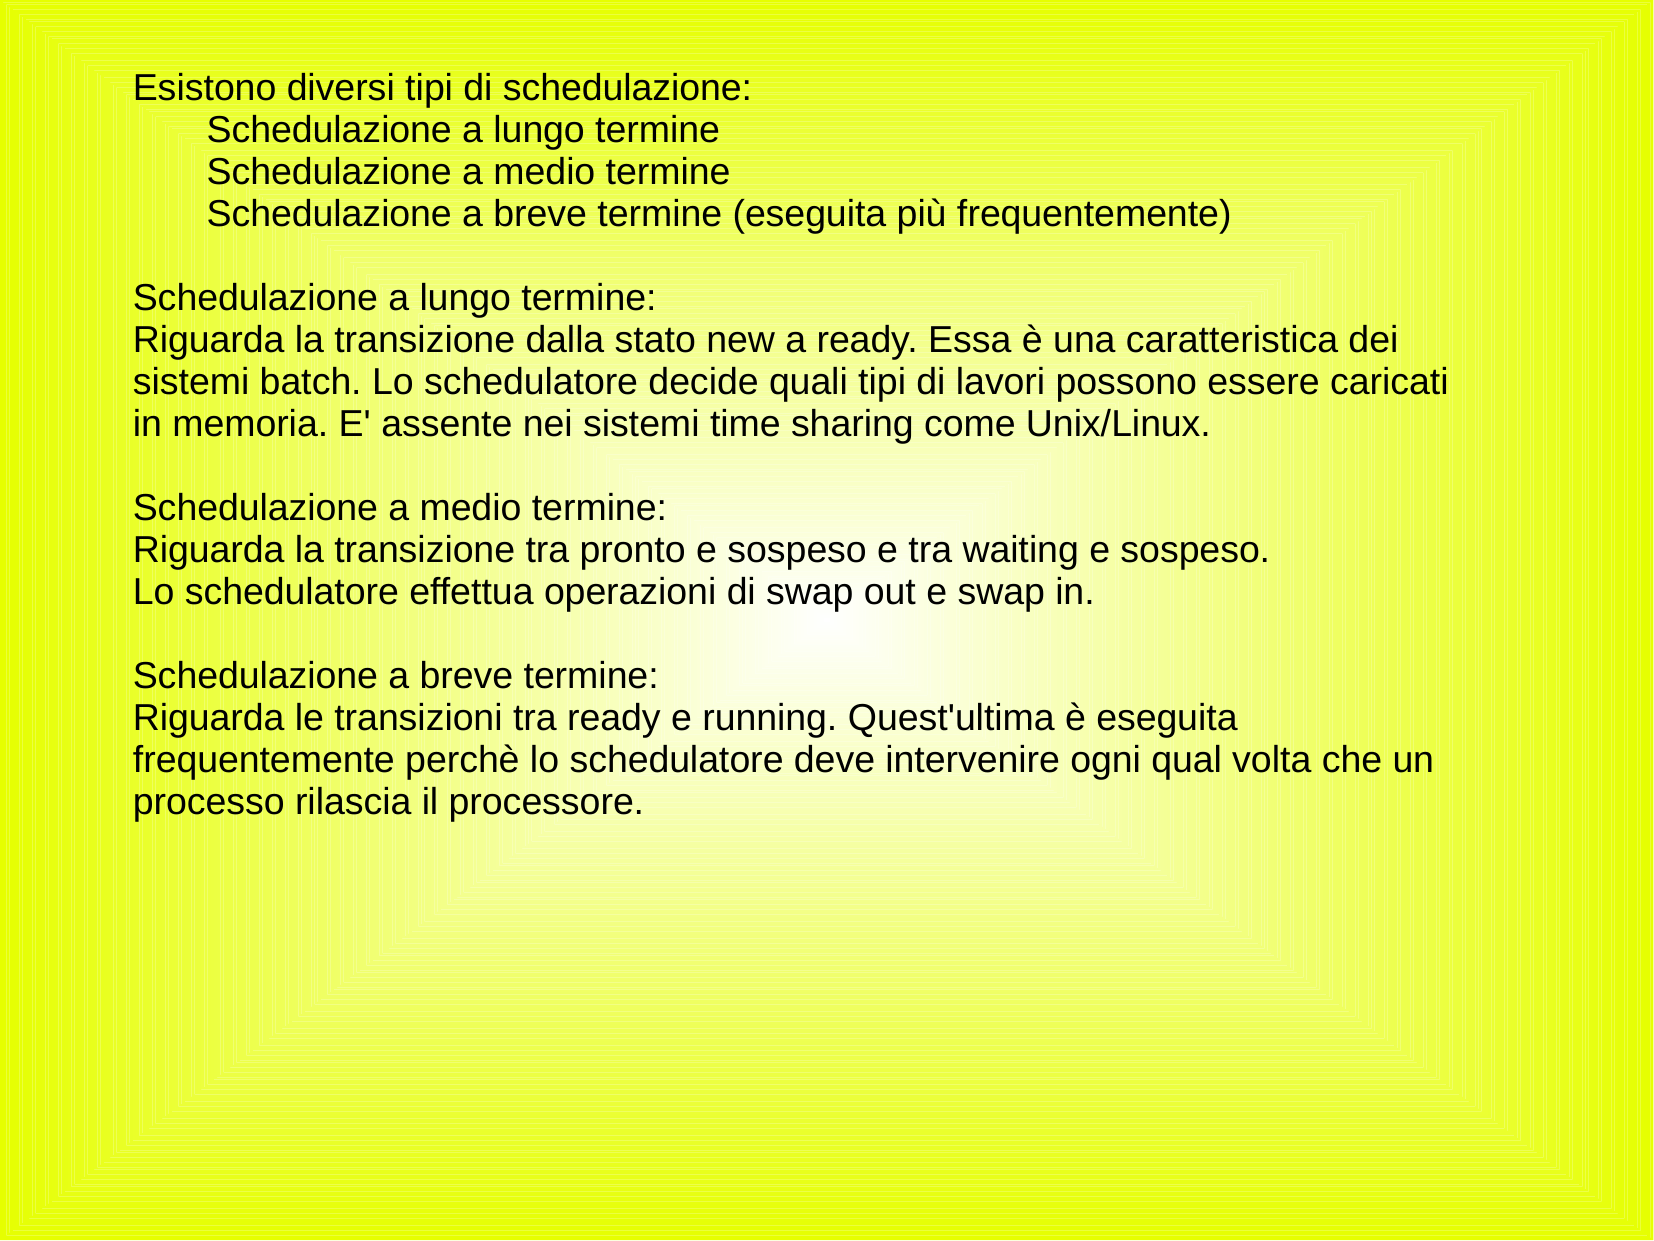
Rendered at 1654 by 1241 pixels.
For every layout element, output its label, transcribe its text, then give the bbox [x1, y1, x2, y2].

text_box Esistono diversi tipi di schedulazione: Schedulazione a lungo termine Schedulazione a medio termine Schedulazione a breve termine (eseguita più frequentemente) Schedulazione a lungo termine: Riguarda la transizione dalla stato new a ready. Essa è una caratteristica dei sistemi batch. Lo schedulatore decide quali tipi di lavori possono essere caricati in memoria. E' assente nei sistemi time sharing come Unix/Linux. Schedulazione a medio termine: Riguarda la transizione tra pronto e sospeso e tra waiting e sospeso. Lo schedulatore effettua operazioni di swap out e swap in. Schedulazione a breve termine: Riguarda le transizioni tra ready e running. Quest'ultima è eseguita frequentemente perchè lo schedulatore deve intervenire ogni qual volta che un processo rilascia il processore. [118, 59, 1477, 830]
